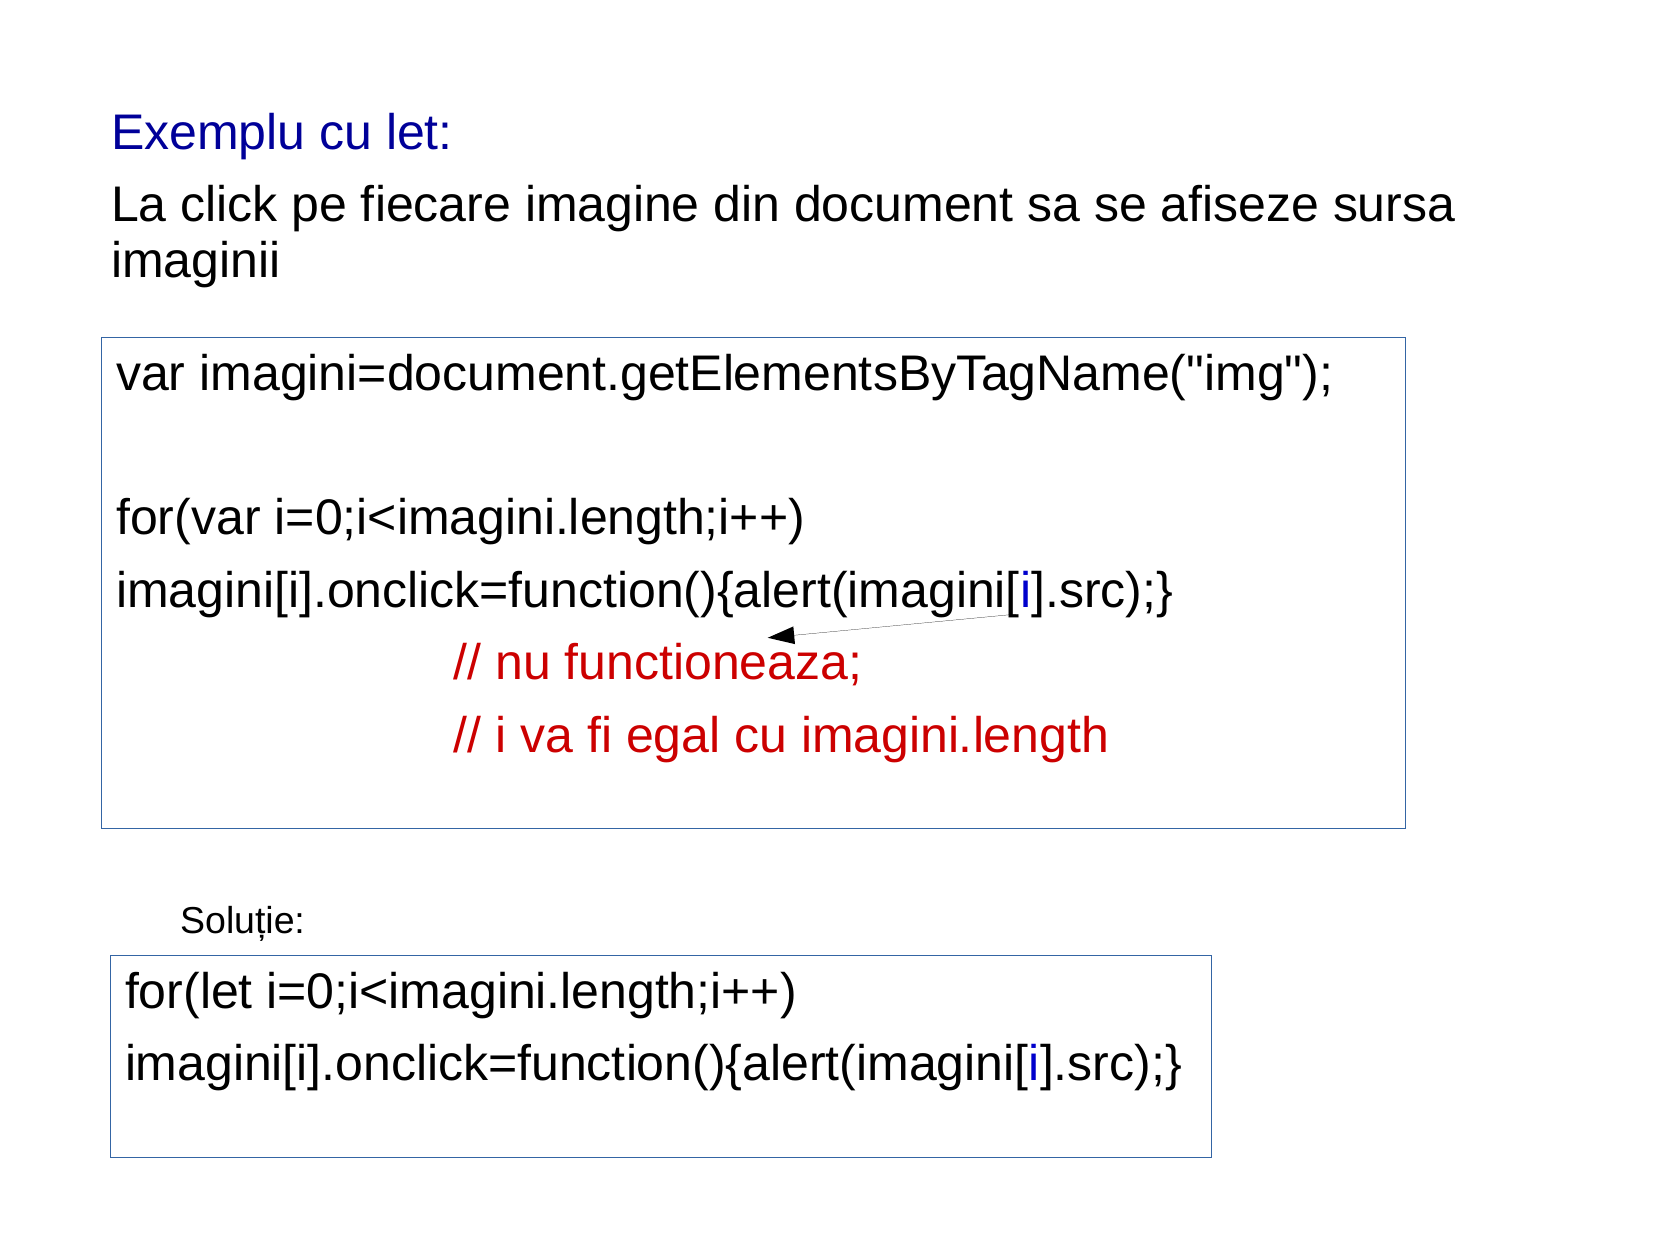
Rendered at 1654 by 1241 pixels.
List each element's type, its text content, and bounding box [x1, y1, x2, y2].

text_box Soluție: [165, 891, 320, 955]
text_box var imagini=document.getElementsByTagName("img"); for(var i=0;i<imagini.length;i++) imagini[i].onclick=function(){alert(imagini[i].src);} // nu functioneaza; // i va fi egal cu imagini.length [101, 337, 1406, 829]
text_box for(let i=0;i<imagini.length;i++) imagini[i].onclick=function(){alert(imagini[i].src);} [110, 955, 1212, 1158]
text_box Exemplu cu let: La click pe fiecare imagine din document sa se afiseze sursa imaginii [96, 96, 1585, 1199]
